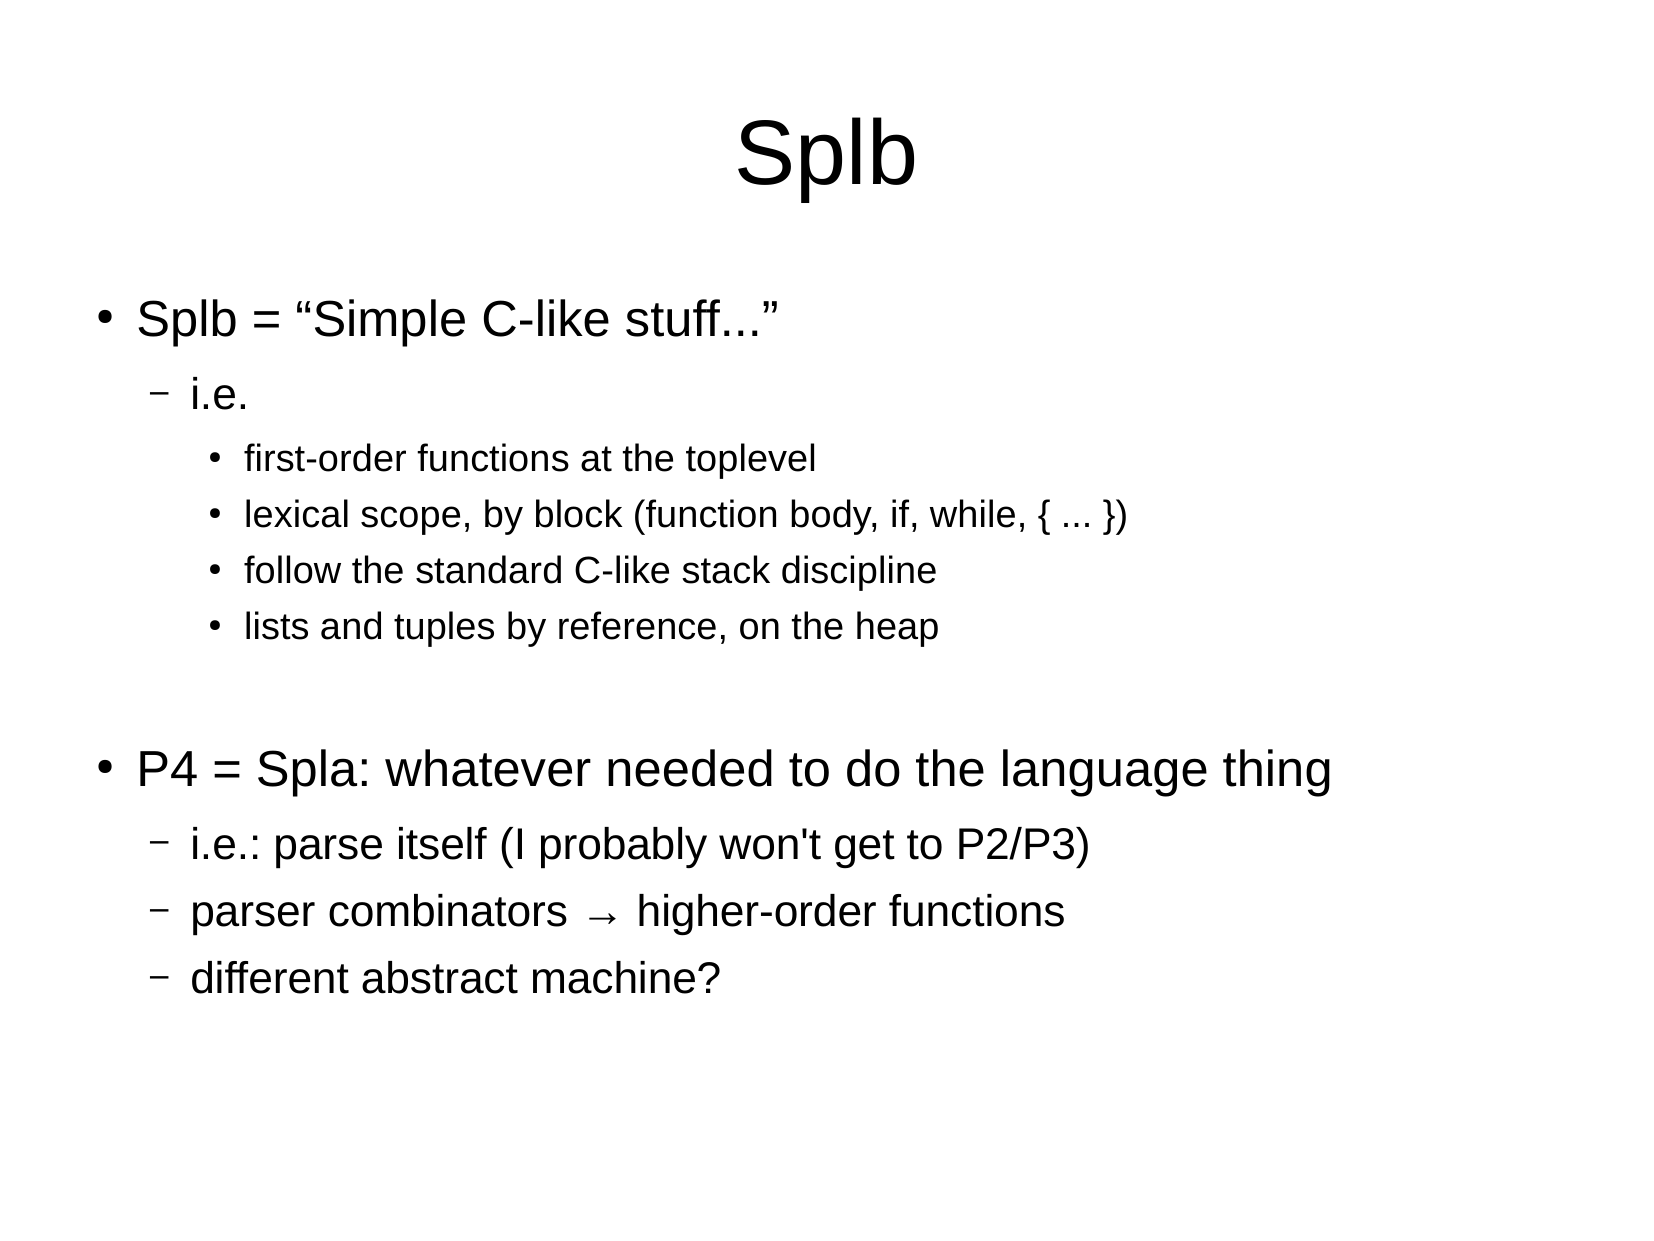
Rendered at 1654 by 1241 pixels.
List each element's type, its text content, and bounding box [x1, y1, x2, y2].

title Splb [82, 49, 1571, 257]
list Splb = “Simple C-like stuff...” i.e. first-order functions at the toplevel lexical scope, by block (function body, if, while, { ... }) follow the standard C-like stack discipline lists and tuples by reference, on the heap P4 = Spla: whatever needed to do the language thing i.e.: parse itself (I probably won't get to P2/P3) parser combinators → higher-order functions different abstract machine? [82, 290, 1571, 1010]
